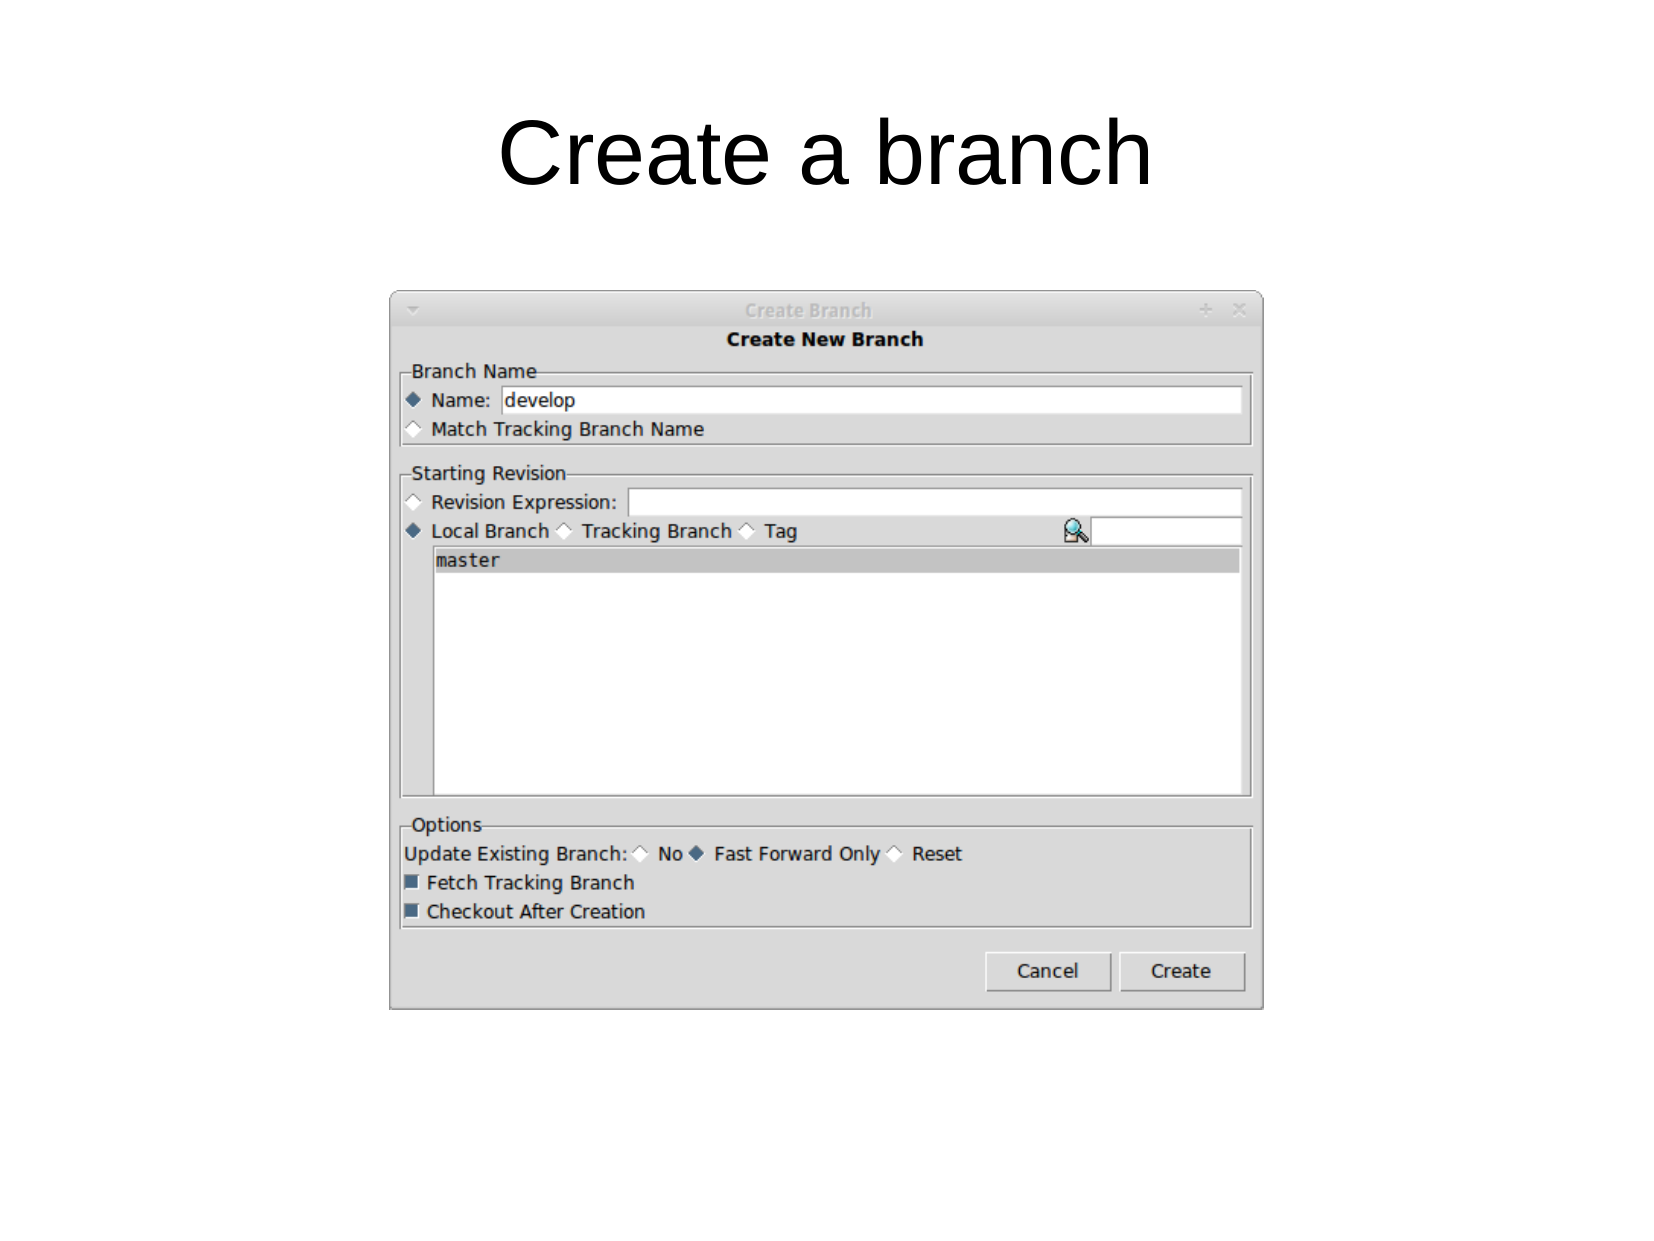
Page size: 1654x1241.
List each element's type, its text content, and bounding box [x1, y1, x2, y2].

title Create a branch [82, 49, 1571, 257]
picture [389, 290, 1264, 1010]
